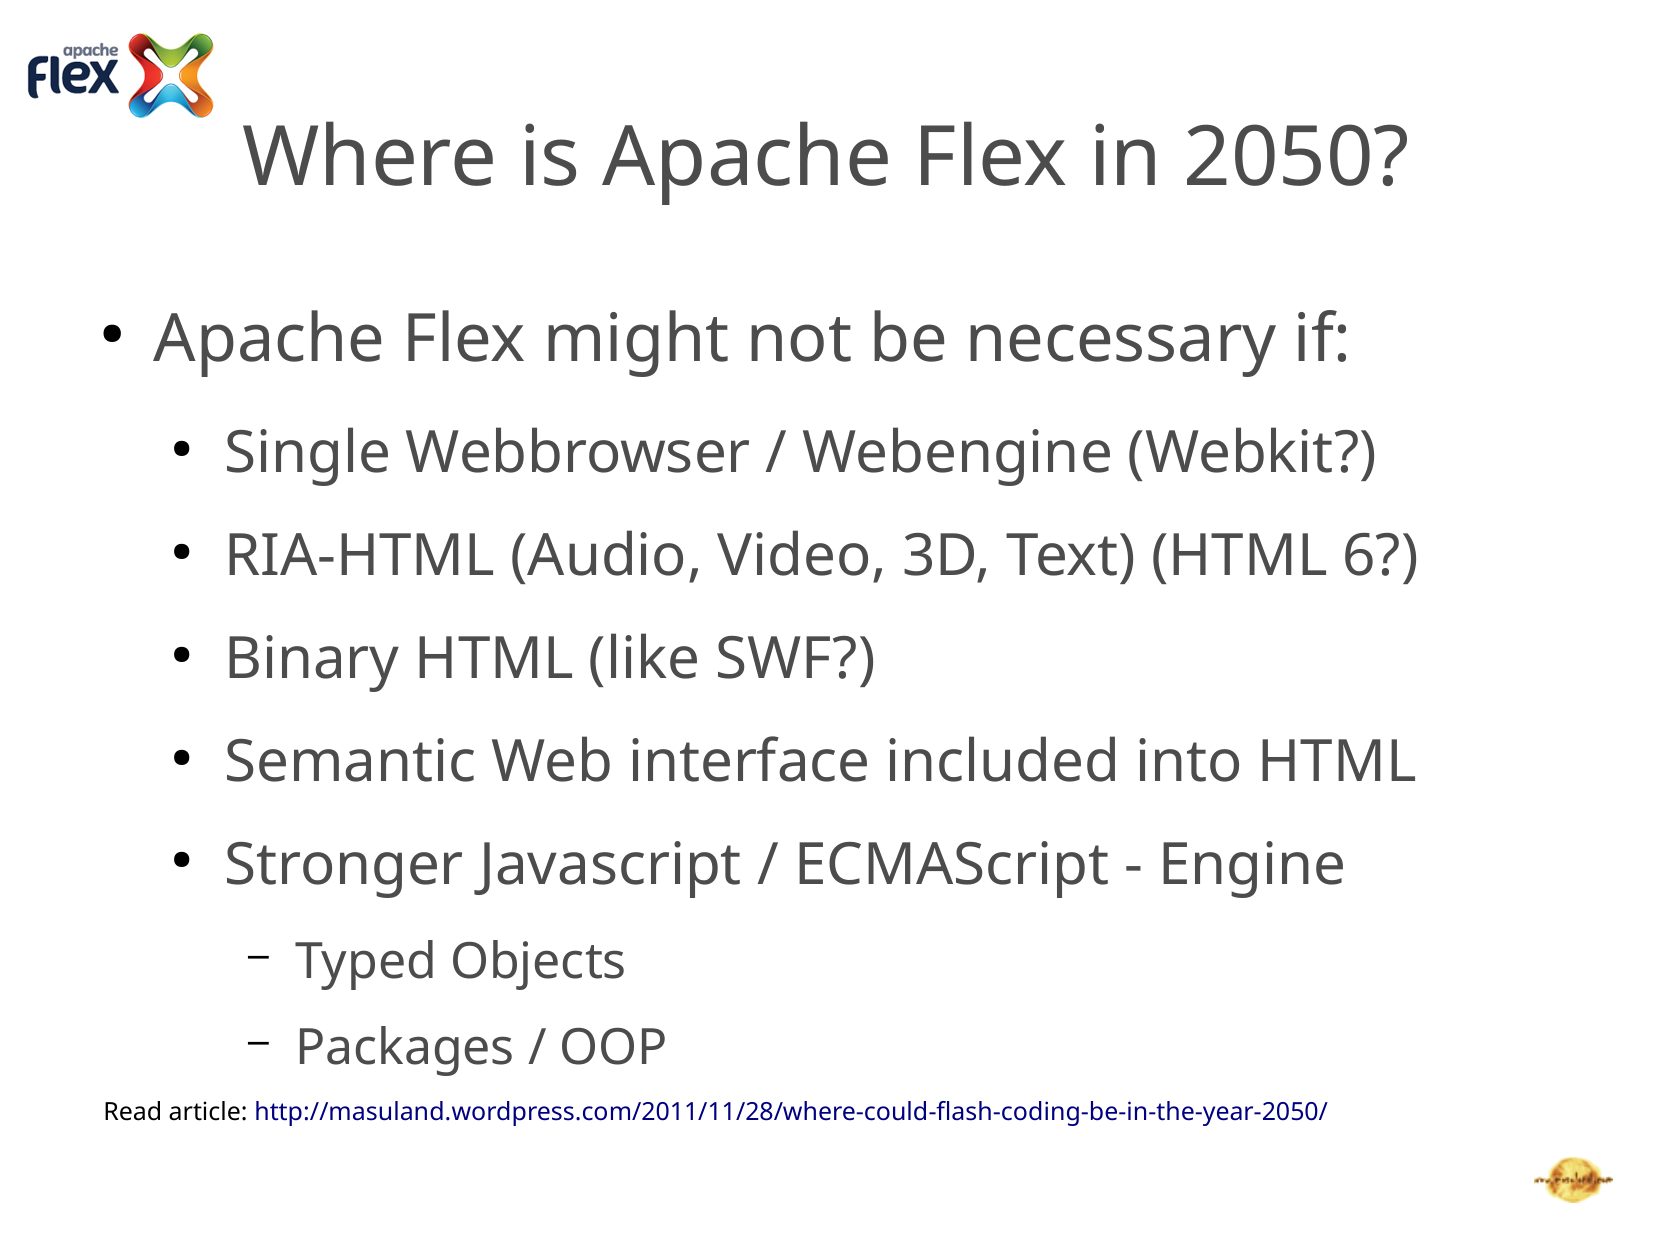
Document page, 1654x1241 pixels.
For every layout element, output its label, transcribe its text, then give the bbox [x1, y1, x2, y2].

text_box Read article: http://masuland.wordpress.com/2011/11/28/where-could-flash-coding-be-in-the-year-2050/ [88, 1086, 1506, 1132]
picture [25, 25, 215, 125]
list Apache Flex might not be necessary if: Single Webbrowser / Webengine (Webkit?) RIA-HTML (Audio, Video, 3D, Text) (HTML 6?) Binary HTML (like SWF?) Semantic Web interface included into HTML Stronger Javascript / ECMAScript - Engine Typed Objects Packages / OOP [82, 290, 1565, 1109]
picture [1534, 1157, 1613, 1203]
title Where is Apache Flex in 2050? [82, 49, 1571, 257]
